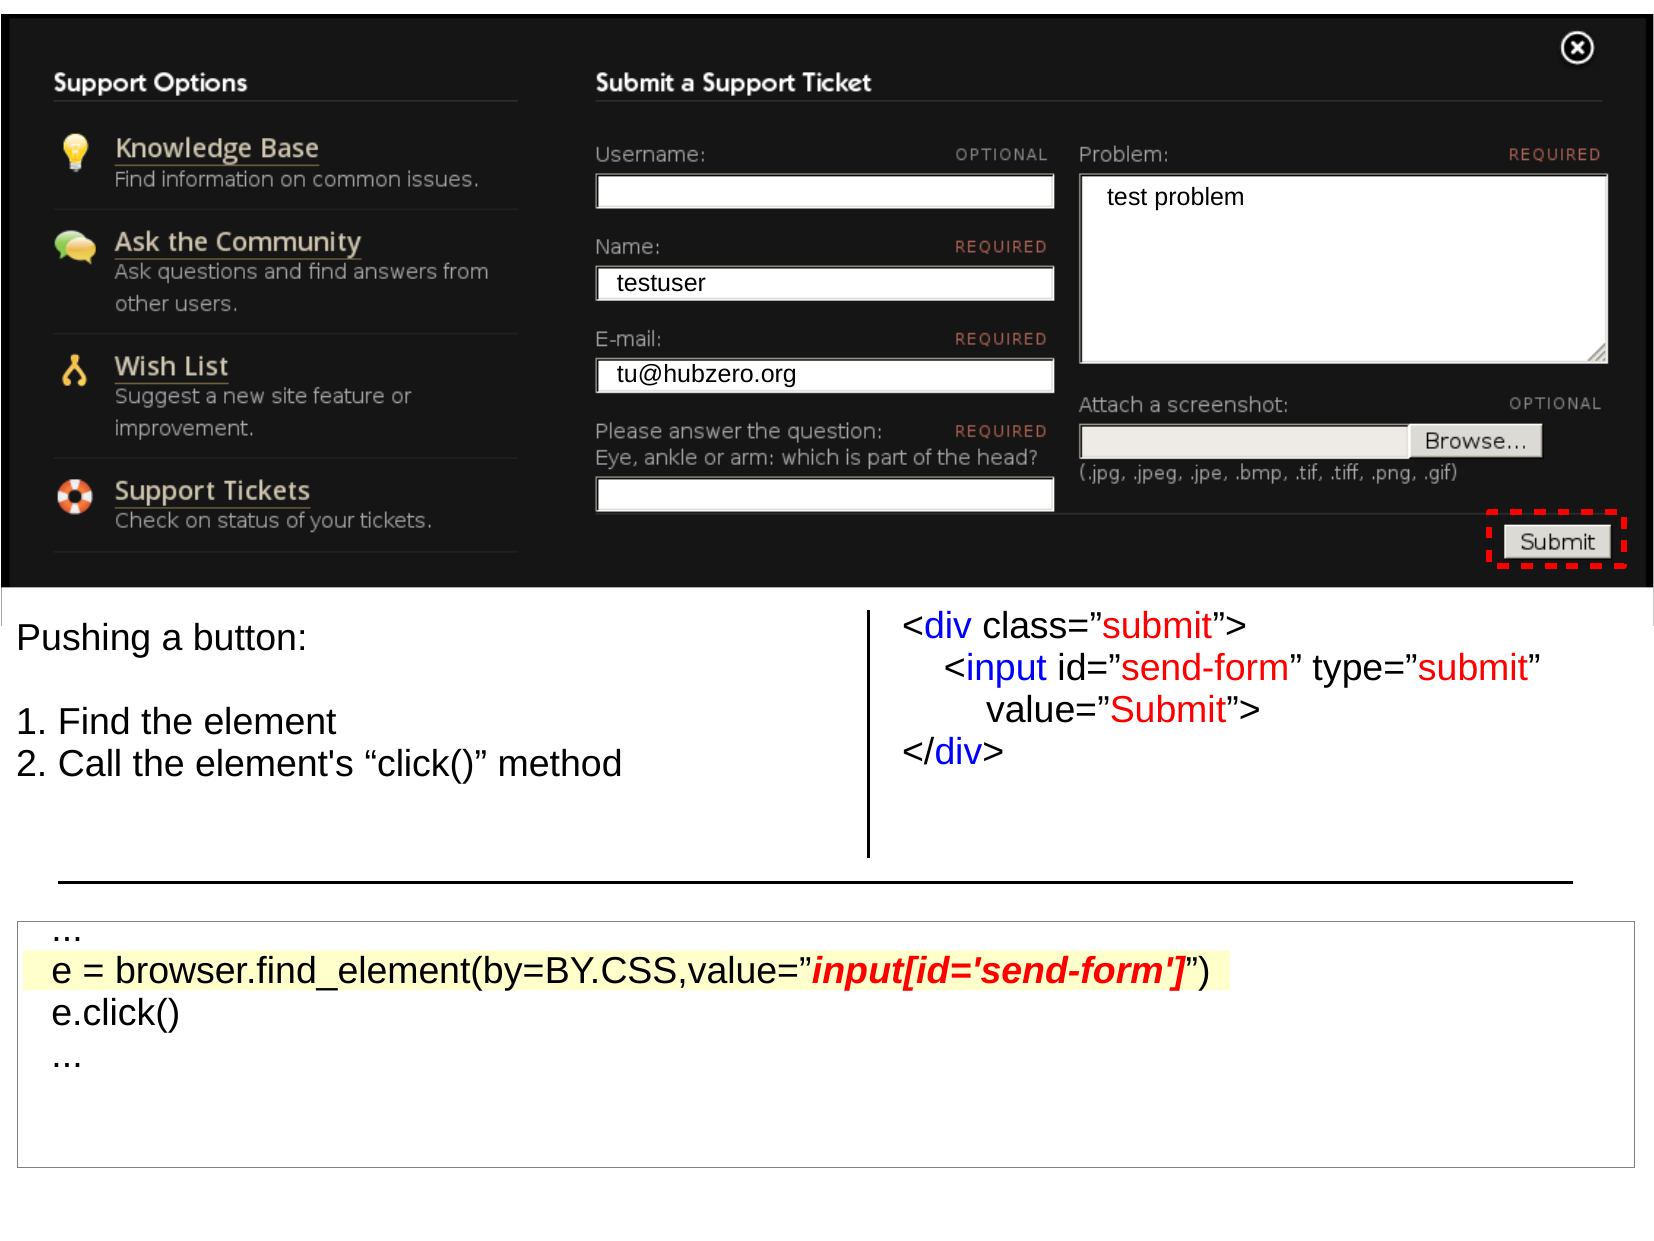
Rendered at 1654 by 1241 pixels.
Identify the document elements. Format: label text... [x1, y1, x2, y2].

text_box ... e = browser.find_element(by=BY.CSS,value=”input[id='send-form']”) e.click() ... [36, 900, 1636, 1084]
text_box [1, 587, 1654, 1212]
text_box tu@hubzero.org [602, 352, 812, 395]
text_box test problem [1092, 175, 1261, 218]
text_box testuser [602, 260, 722, 304]
text_box Pushing a button: 1. Find the element 2. Call the element's “click()” method [1, 609, 638, 792]
picture [1, 14, 1654, 587]
text_box <div class=”submit”> <input id=”send-form” type=”submit” value=”Submit”> </div> [887, 597, 1555, 781]
